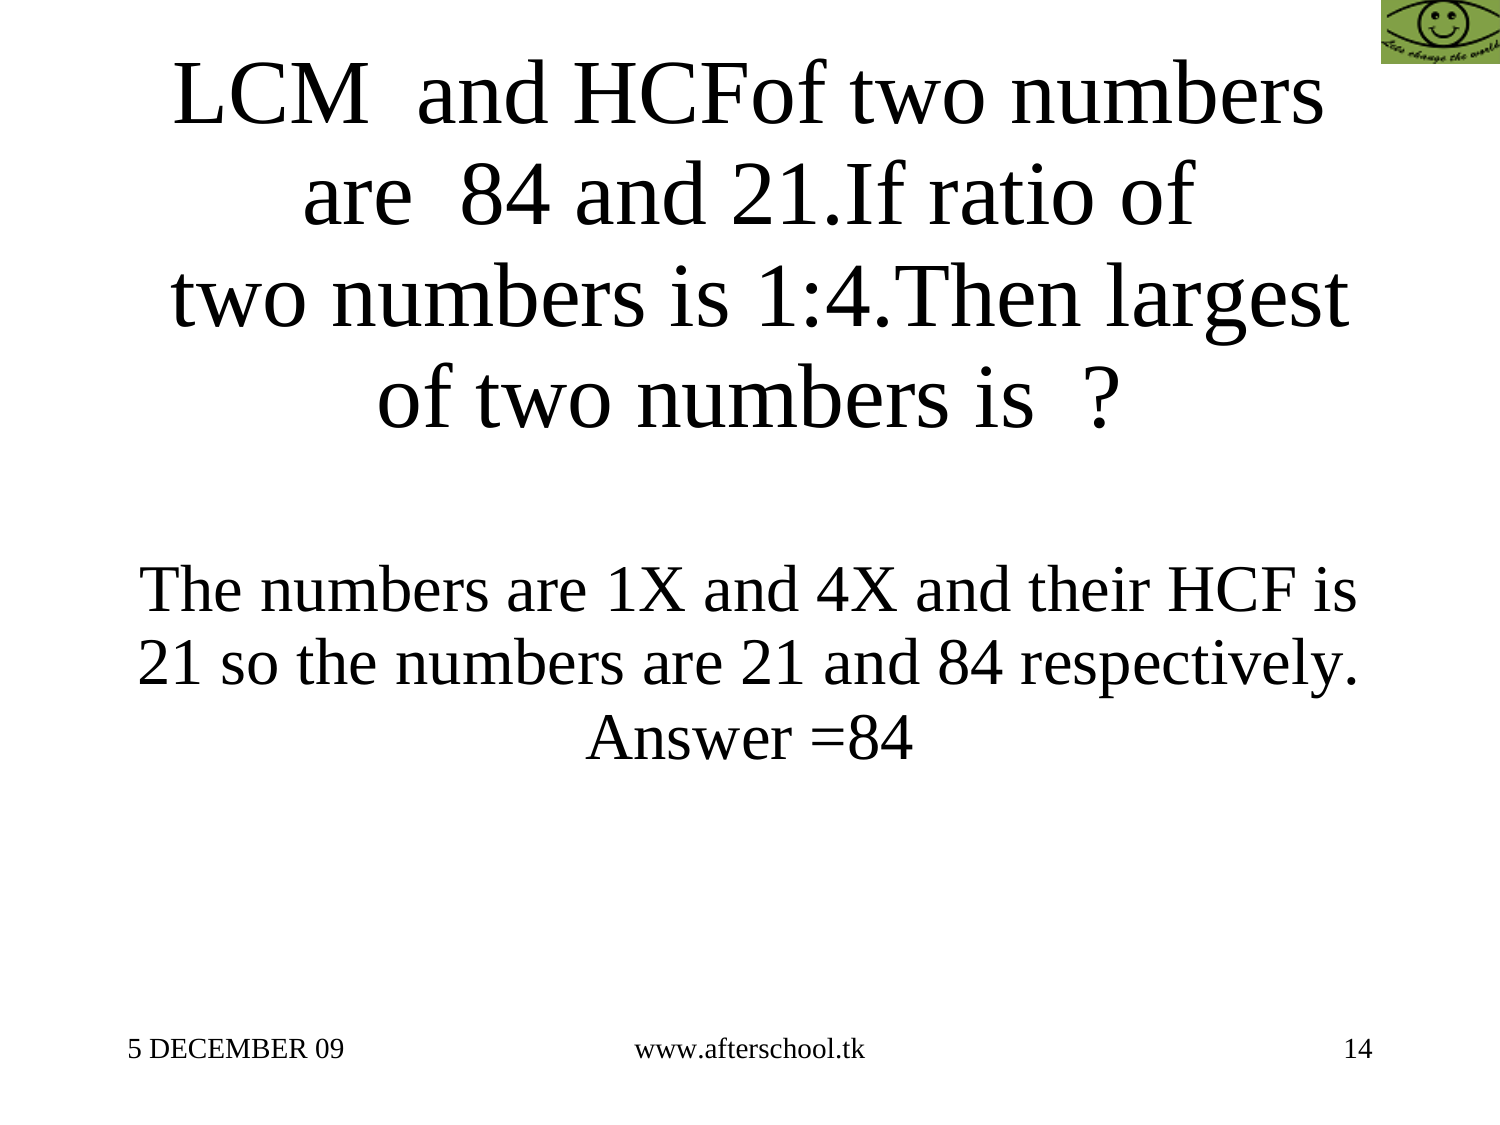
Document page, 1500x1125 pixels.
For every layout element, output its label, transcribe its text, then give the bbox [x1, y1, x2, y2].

title LCM and HCFof two numbers are 84 and 21.If ratio of two numbers is 1:4.Then largest of two numbers is ? [112, 0, 1388, 332]
subtitle The numbers are 1X and 4X and their HCF is 21 so the numbers are 21 and 84 respectively. Answer =84 [112, 332, 1388, 993]
picture [1388, 0, 1500, 64]
